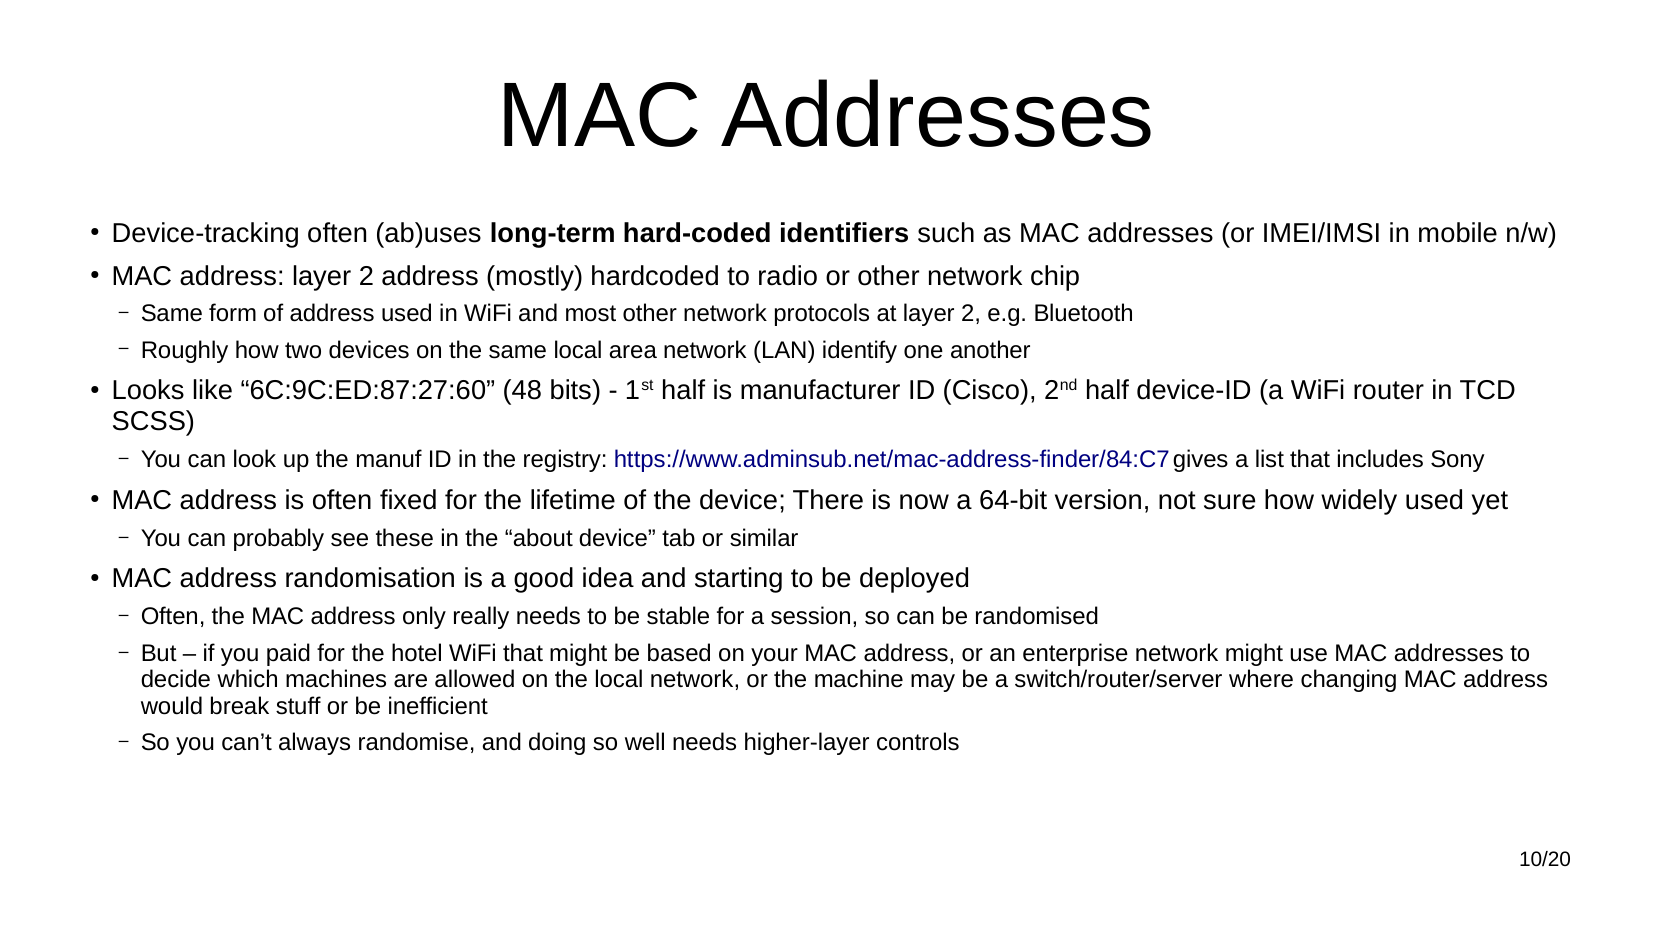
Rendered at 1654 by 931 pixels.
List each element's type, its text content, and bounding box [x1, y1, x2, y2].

title MAC Addresses [82, 37, 1571, 193]
list Device-tracking often (ab)uses long-term hard-coded identifiers such as MAC addresses (or IMEI/IMSI in mobile n/w) MAC address: layer 2 address (mostly) hardcoded to radio or other network chip Same form of address used in WiFi and most other network protocols at layer 2, e.g. Bluetooth Roughly how two devices on the same local area network (LAN) identify one another Looks like “6C:9C:ED:87:27:60” (48 bits) - 1st half is manufacturer ID (Cisco), 2nd half device-ID (a WiFi router in TCD SCSS) You can look up the manuf ID in the registry: https://www.adminsub.net/mac-address-finder/84:C7 gives a list that includes Sony MAC address is often fixed for the lifetime of the device; There is now a 64-bit version, not sure how widely used yet You can probably see these in the “about device” tab or similar MAC address randomisation is a good idea and starting to be deployed Often, the MAC address only really needs to be stable for a session, so can be randomised But – if you paid for the hotel WiFi that might be based on your MAC address, or an enterprise network might use MAC addresses to decide which machines are allowed on the local network, or the machine may be a switch/router/server where changing MAC address would break stuff or be inefficient So you can’t always randomise, and doing so well needs higher-layer controls [82, 217, 1571, 758]
